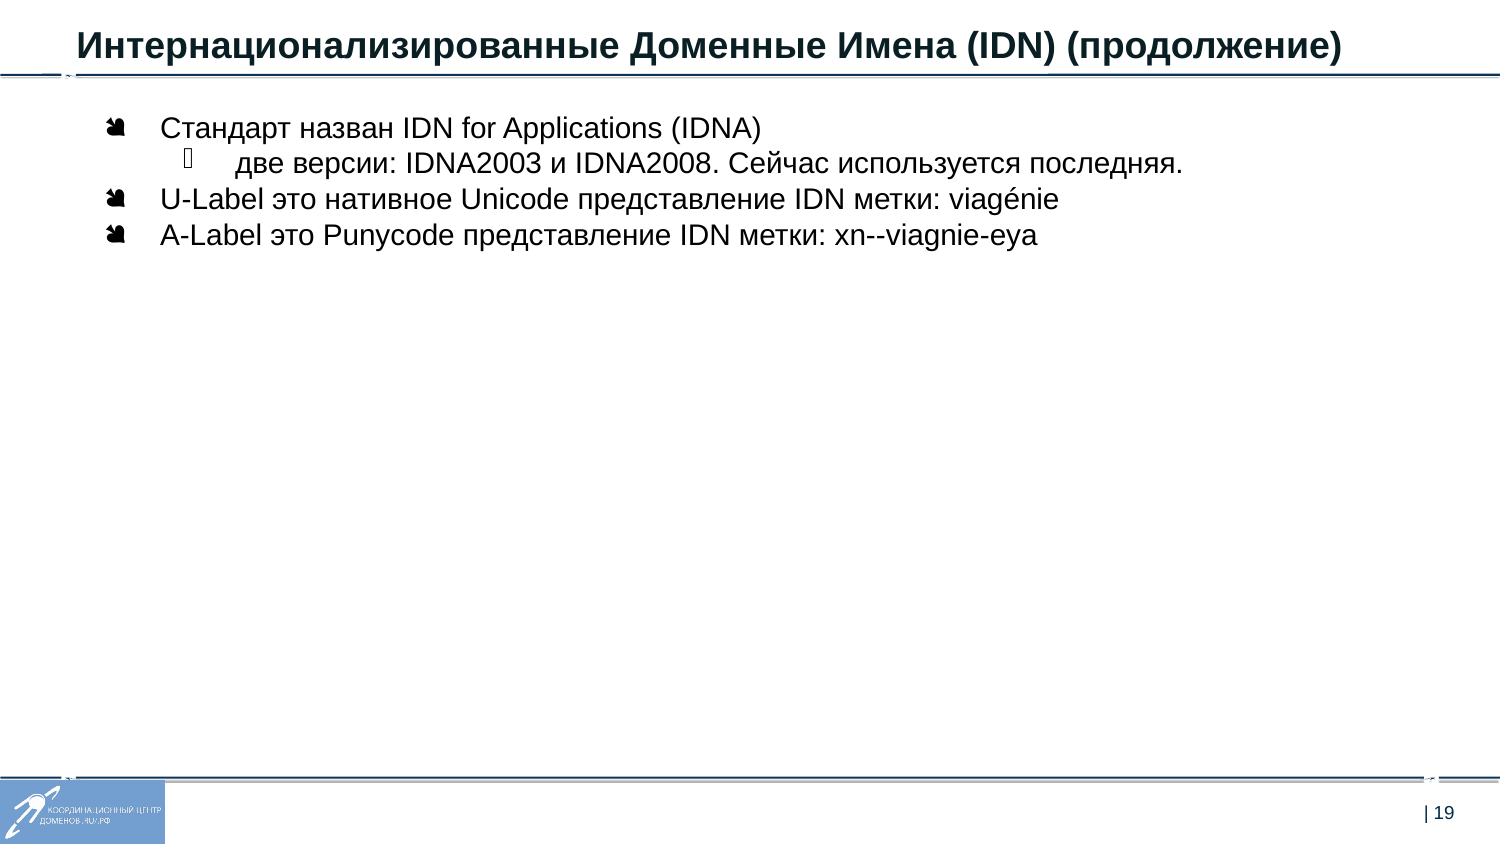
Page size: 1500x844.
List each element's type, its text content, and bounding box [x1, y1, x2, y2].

title Интернационализированные Доменные Имена (IDN) (продолжение) [61, 5, 1376, 62]
picture [0, 779, 166, 844]
list Стандарт назван IDN for Applications (IDNA) две версии: IDNA2003 и IDNA2008. Сейчас используется последняя. U-Label это нативное Unicode представление IDN метки: viagénie A-Label это Punycode представление IDN метки: xn--viagnie-eya [70, 93, 1368, 656]
